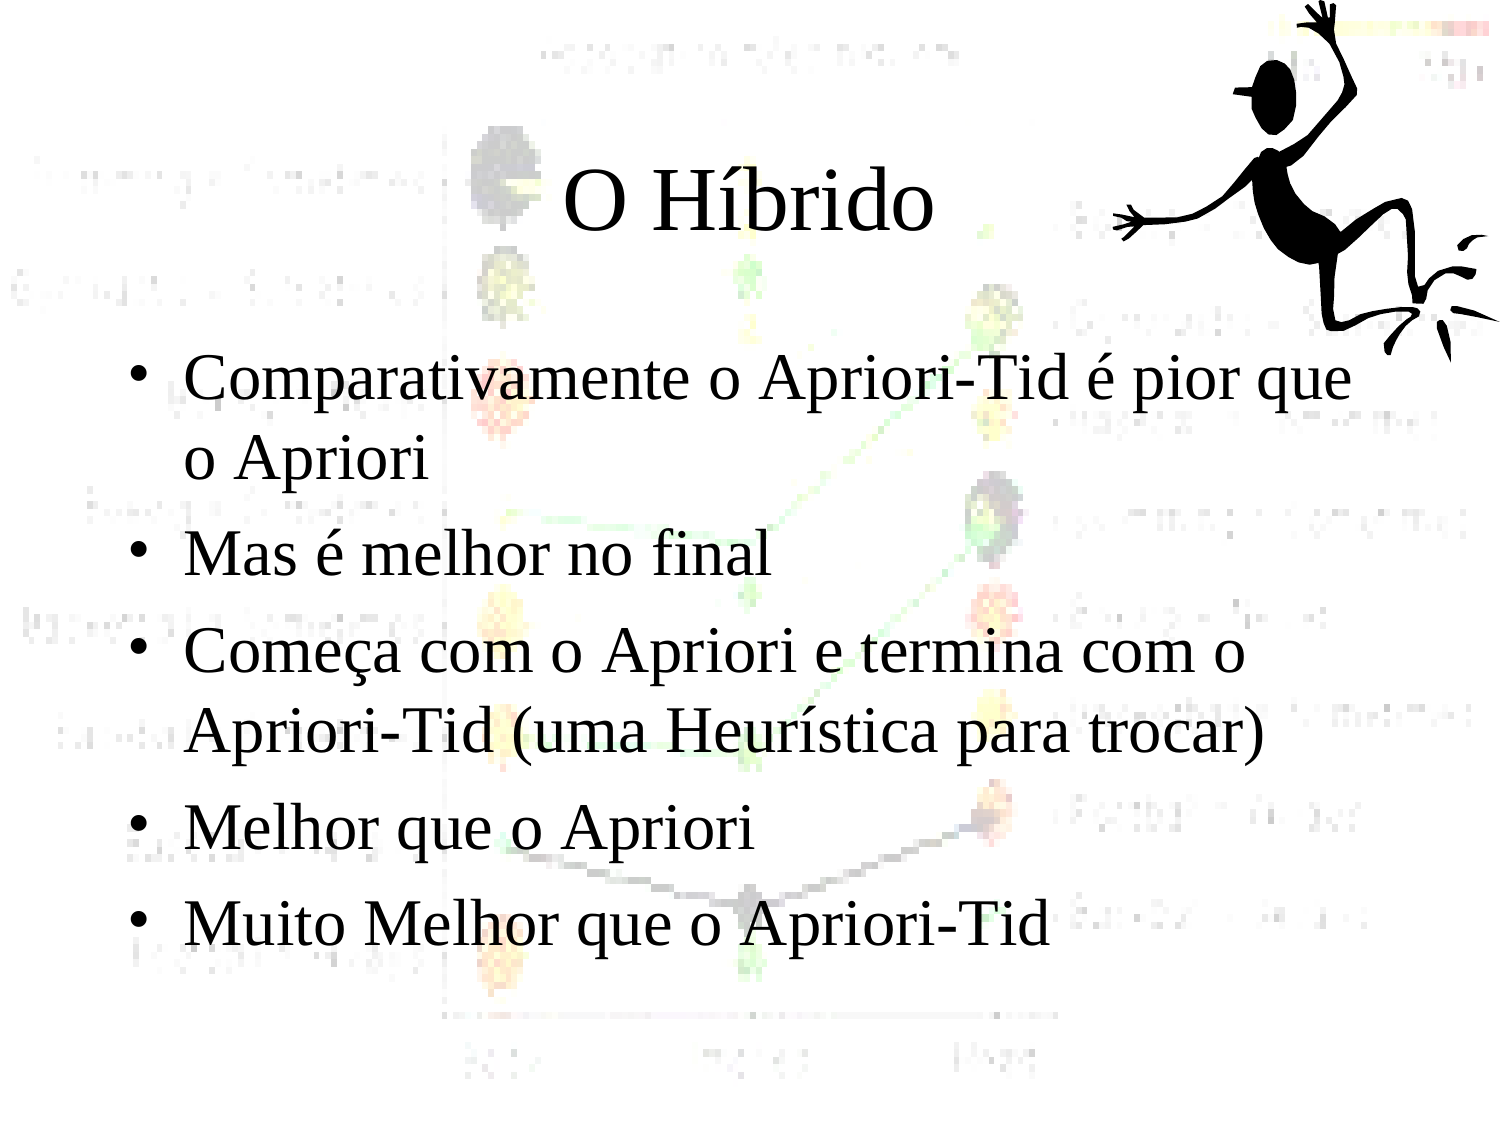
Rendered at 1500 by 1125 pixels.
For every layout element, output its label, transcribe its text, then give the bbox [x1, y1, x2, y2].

title O Híbrido [112, 99, 1112, 288]
list Comparativamente o Apriori-Tid é pior que o Apriori Mas é melhor no final Começa com o Apriori e termina com o Apriori-Tid (uma Heurística para trocar) Melhor que o Apriori Muito Melhor que o Apriori-Tid [112, 324, 1388, 1001]
picture [1112, 0, 1500, 363]
